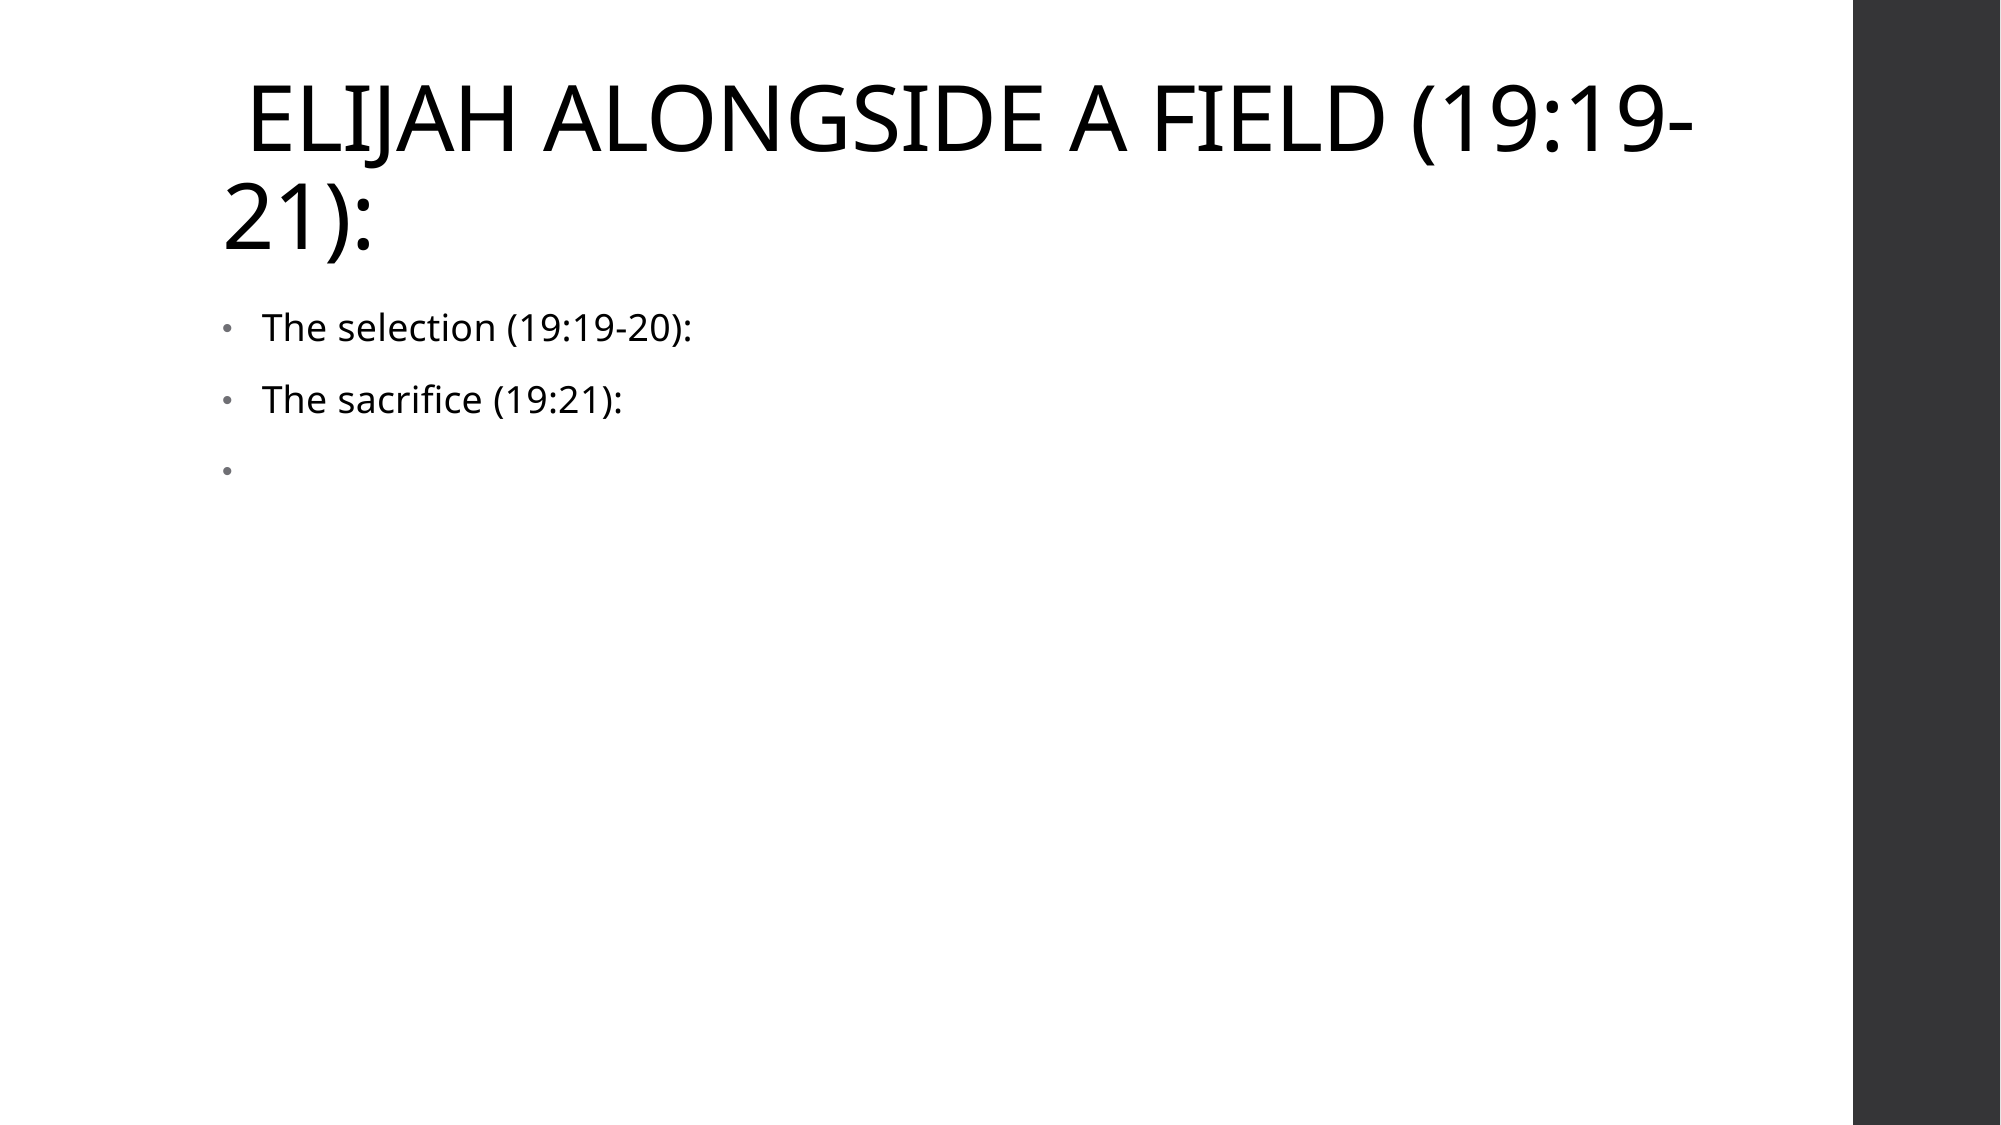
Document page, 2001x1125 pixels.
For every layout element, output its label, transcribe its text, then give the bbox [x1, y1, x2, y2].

list The selection (19:19-20): The sacrifice (19:21): [206, 299, 1617, 1014]
title ELIJAH ALONGSIDE A FIELD (19:19-21): [206, 60, 1797, 278]
